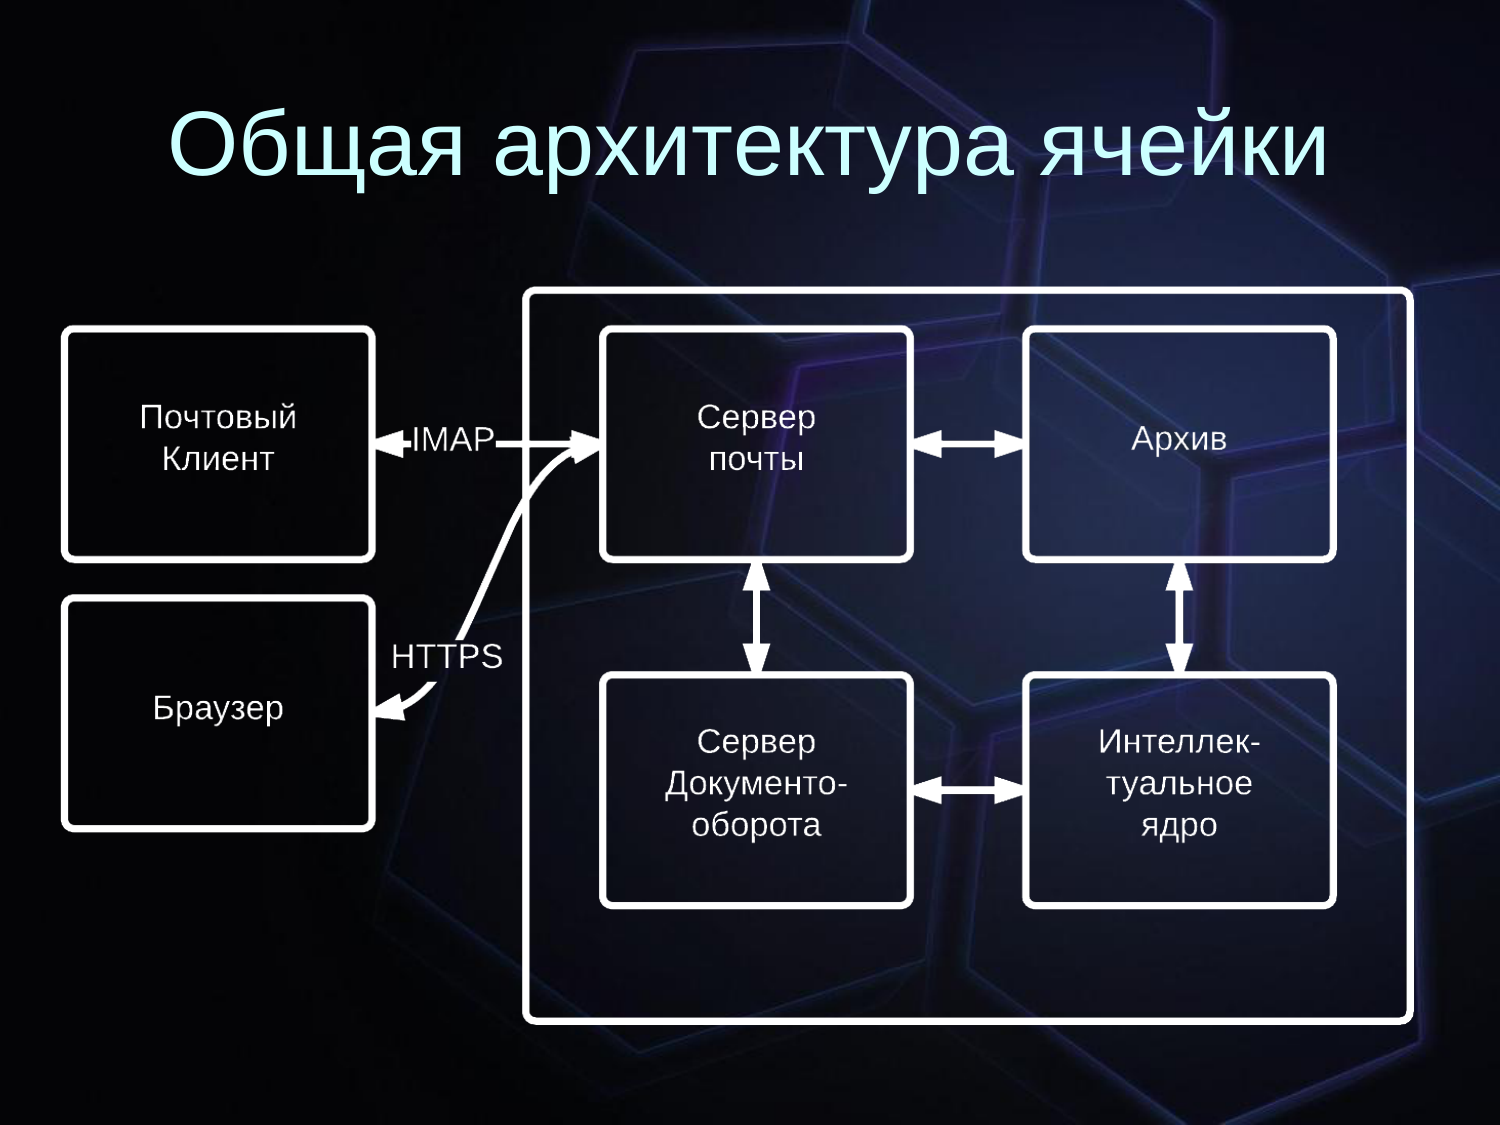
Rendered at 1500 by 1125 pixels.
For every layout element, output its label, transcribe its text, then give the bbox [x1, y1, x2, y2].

picture [0, 0, 1500, 1125]
title Общая архитектура ячейки [75, 21, 1425, 224]
